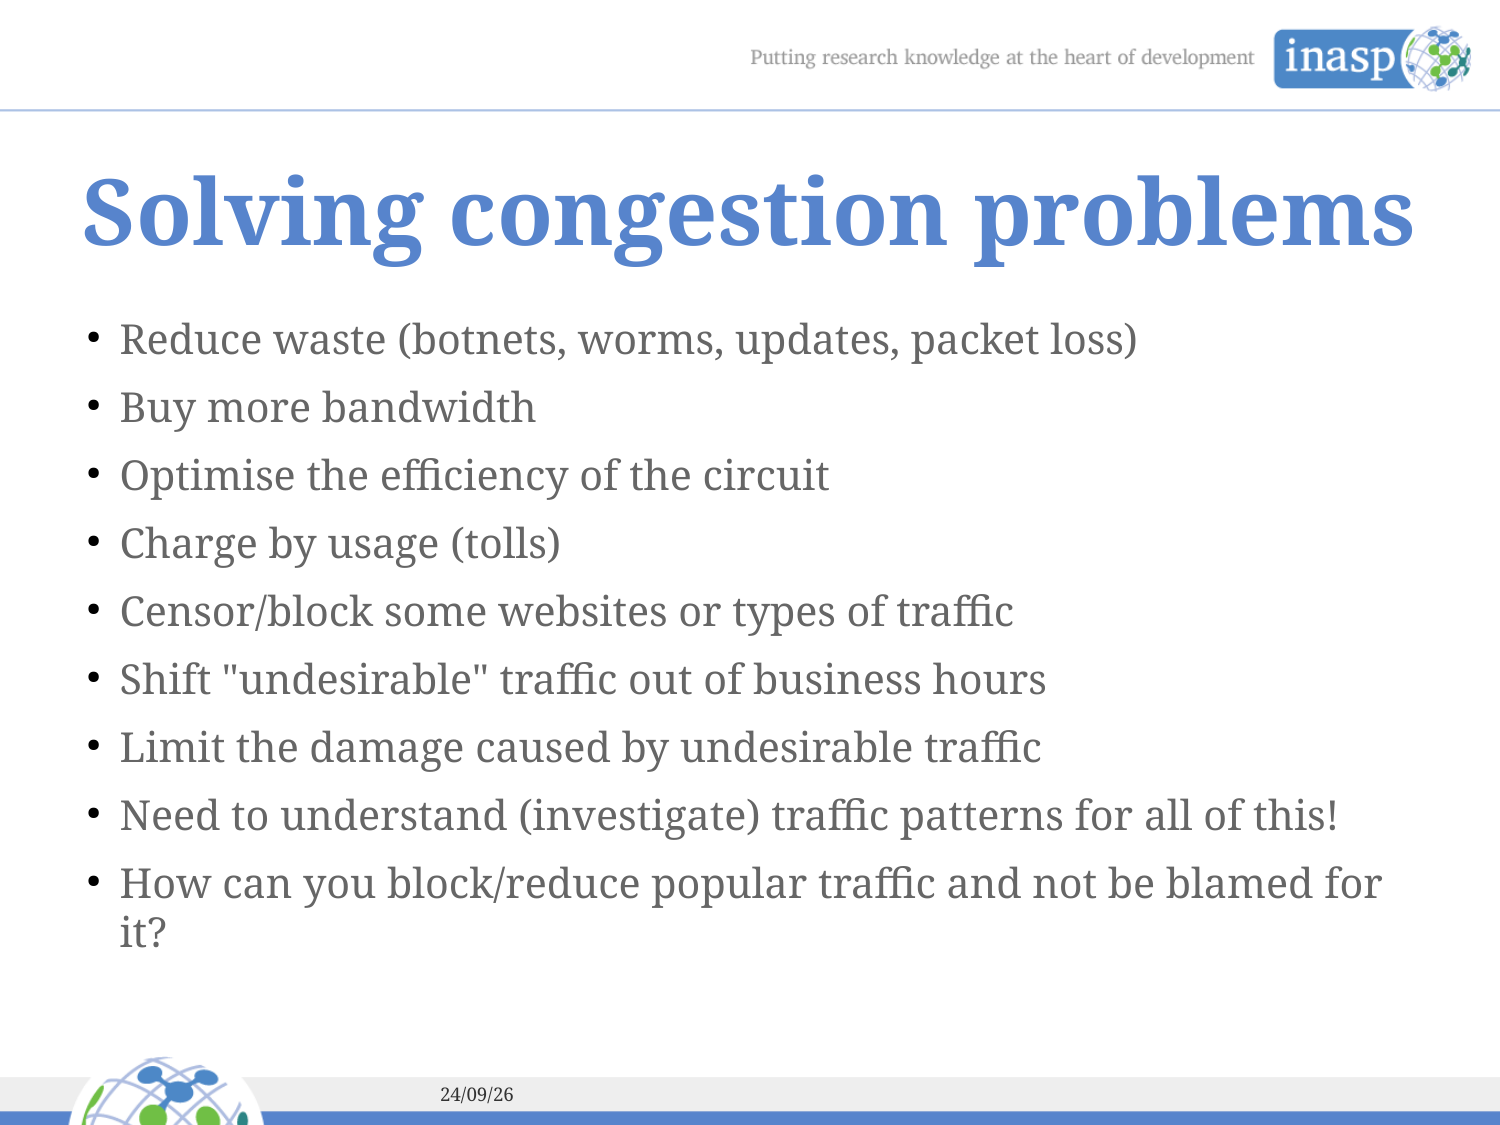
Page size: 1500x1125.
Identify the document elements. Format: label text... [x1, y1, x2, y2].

list Reduce waste (botnets, worms, updates, packet loss) Buy more bandwidth Optimise the efficiency of the circuit Charge by usage (tolls) Censor/block some websites or types of traffic Shift "undesirable" traffic out of business hours Limit the damage caused by undesirable traffic Need to understand (investigate) traffic patterns for all of this! How can you block/reduce popular traffic and not be blamed for it? [75, 313, 1426, 967]
picture [0, 0, 1500, 1125]
title Solving congestion problems [75, 129, 1426, 313]
